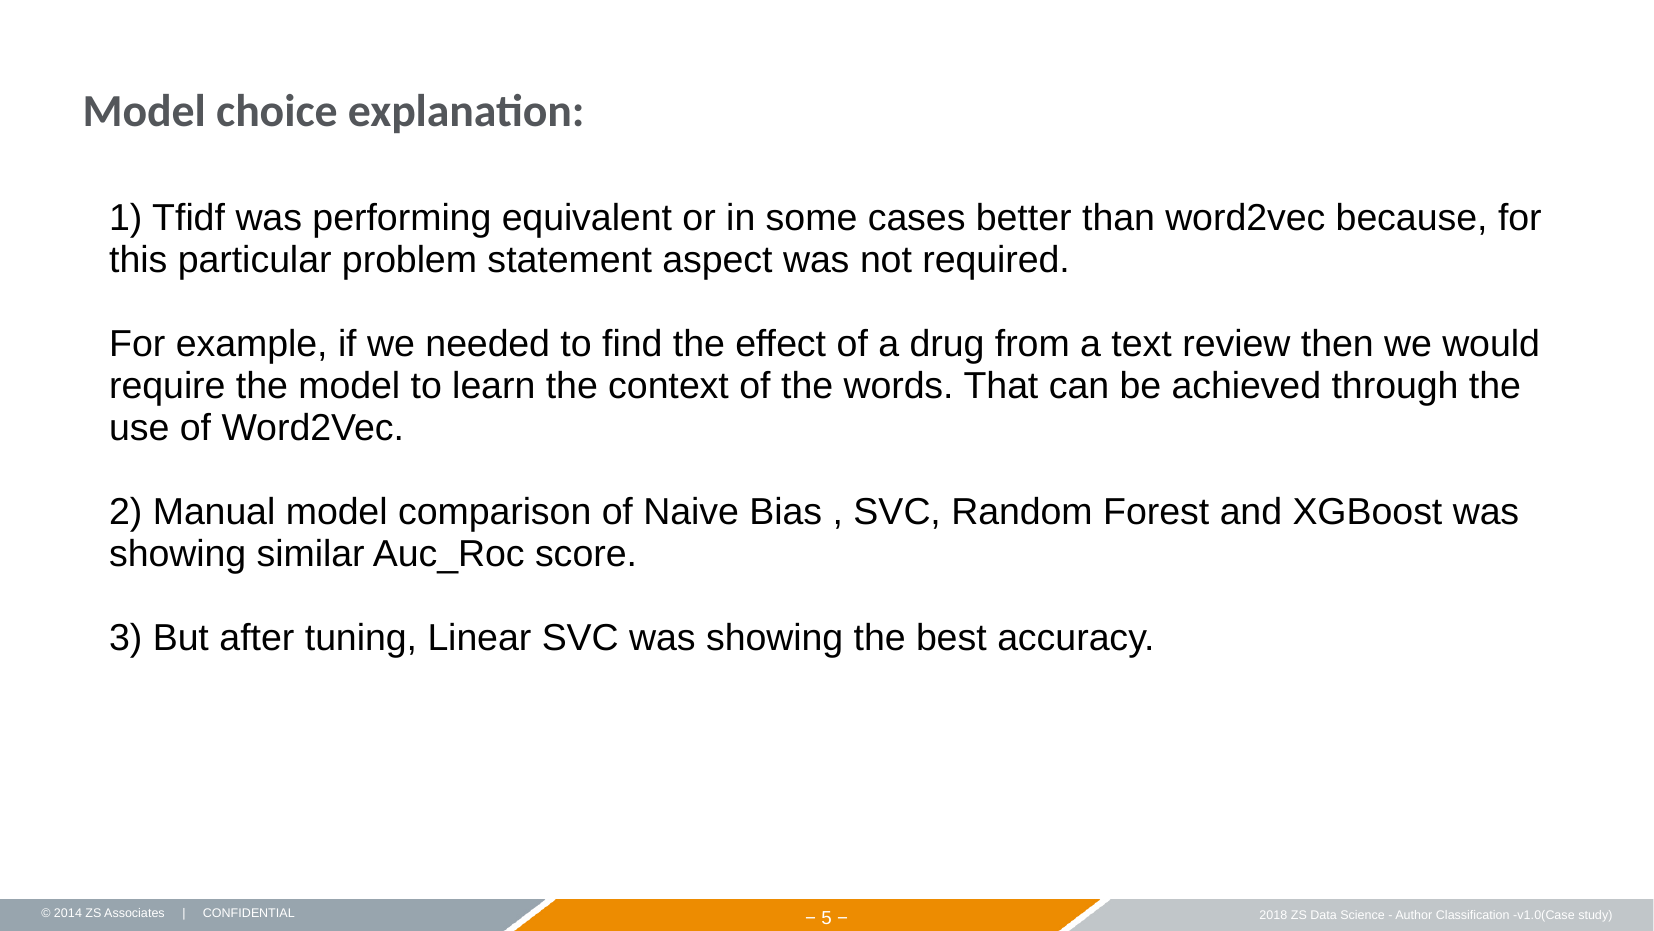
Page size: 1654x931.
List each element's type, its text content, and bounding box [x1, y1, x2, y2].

title Model choice explanation: [82, 88, 1571, 142]
text_box 1) Tfidf was performing equivalent or in some cases better than word2vec because, for this particular problem statement aspect was not required. For example, if we needed to find the effect of a drug from a text review then we would require the model to learn the context of the words. That can be achieved through the use of Word2Vec. 2) Manual model comparison of Naive Bias , SVC, Random Forest and XGBoost was showing similar Auc_Roc score. 3) But after tuning, Linear SVC was showing the best accuracy. [94, 188, 1583, 666]
picture [0, 899, 1654, 931]
